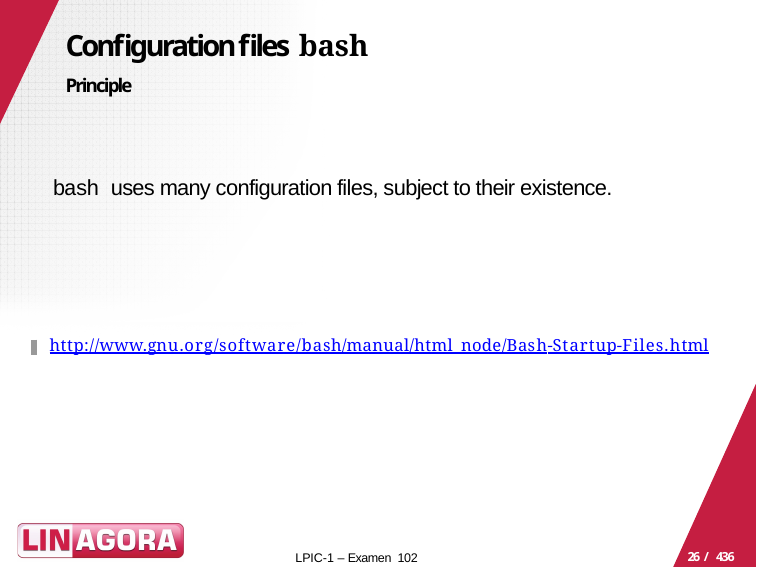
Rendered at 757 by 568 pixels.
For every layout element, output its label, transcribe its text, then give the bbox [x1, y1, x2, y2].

title Configuration files bash Principle [63, 26, 692, 97]
picture [0, 0, 352, 352]
footer LPIC-1 – Examen 102 [293, 549, 420, 568]
slide_number <numéro> / 436 [683, 549, 747, 568]
text_box http://www.gnu.org/software/bash/manual/html_node/Bash-Startup-Files.html [47, 334, 733, 358]
text_box [17, 519, 184, 562]
text_box bash uses many configuration files, subject to their existence. [52, 172, 710, 200]
